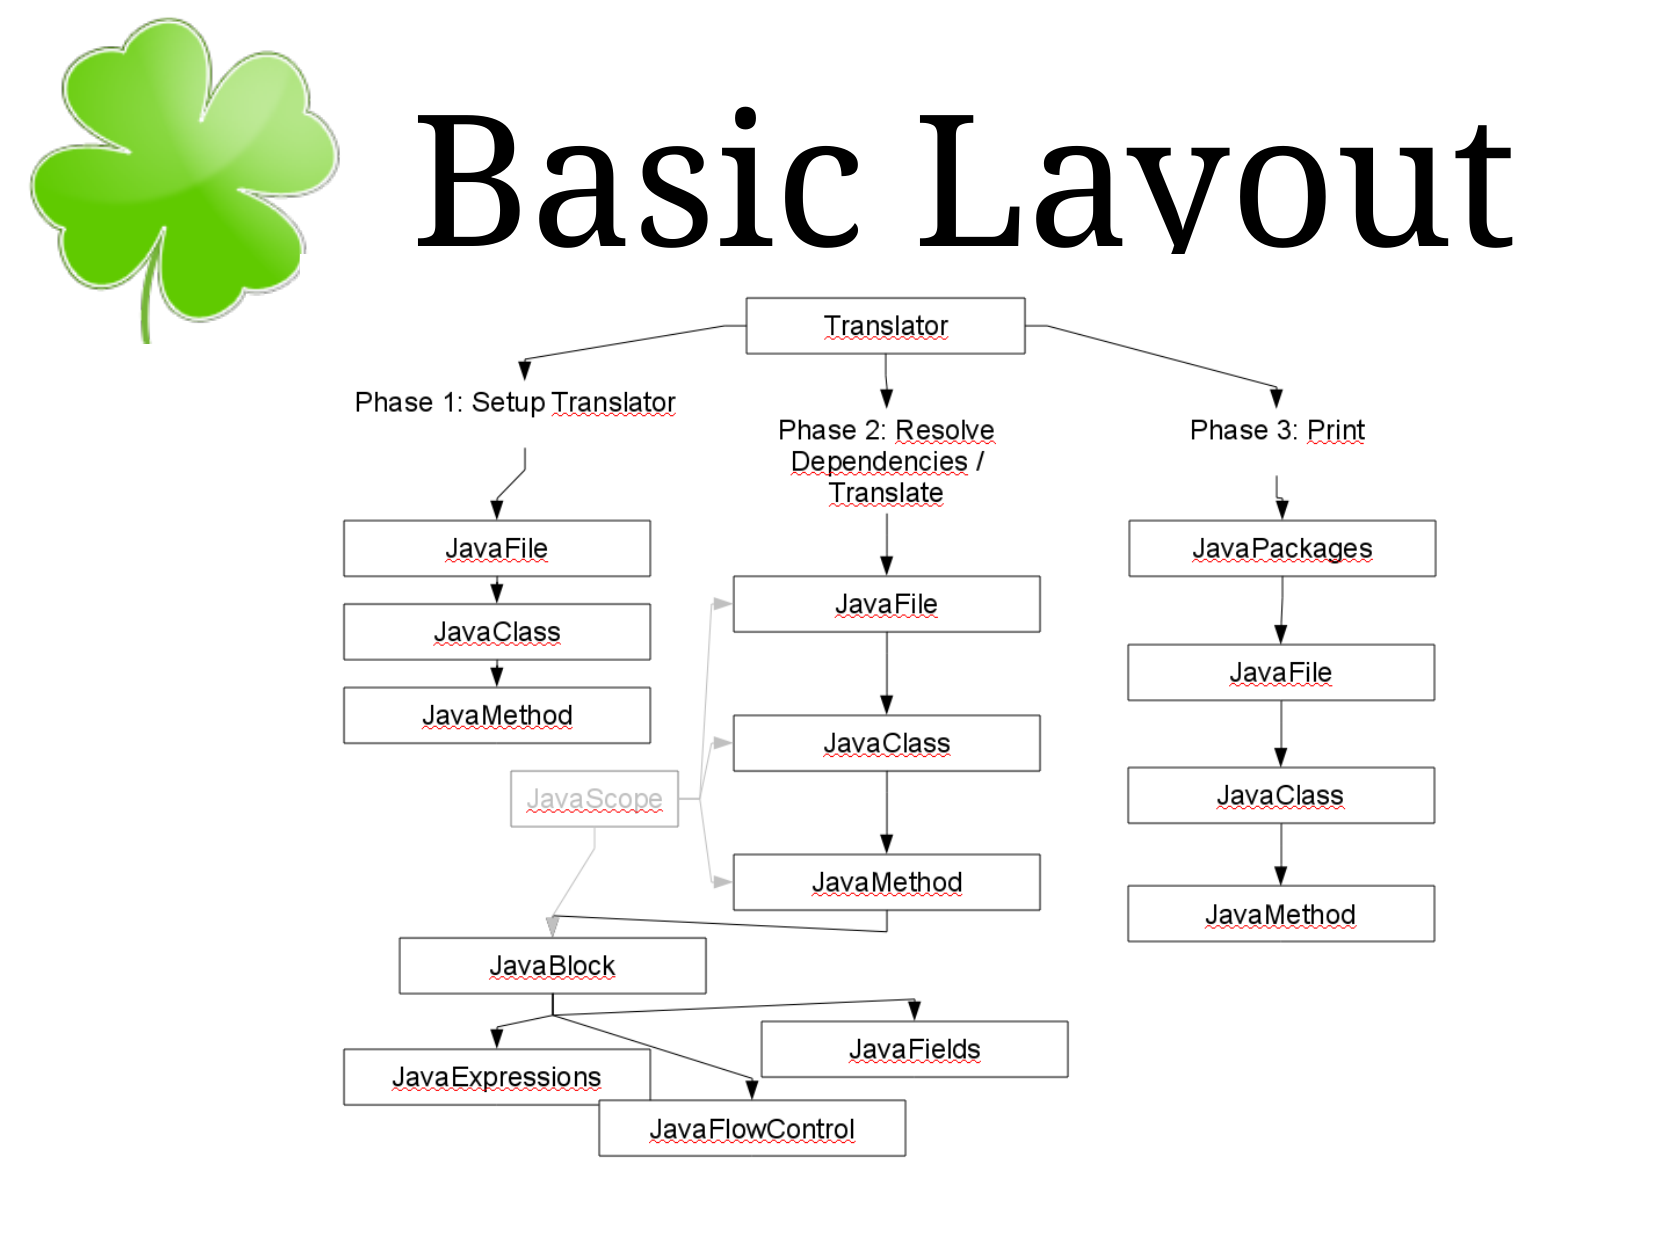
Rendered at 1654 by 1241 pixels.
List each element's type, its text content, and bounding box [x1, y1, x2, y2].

text_box Basic Layout [396, 42, 1560, 485]
picture [0, 0, 1525, 1201]
